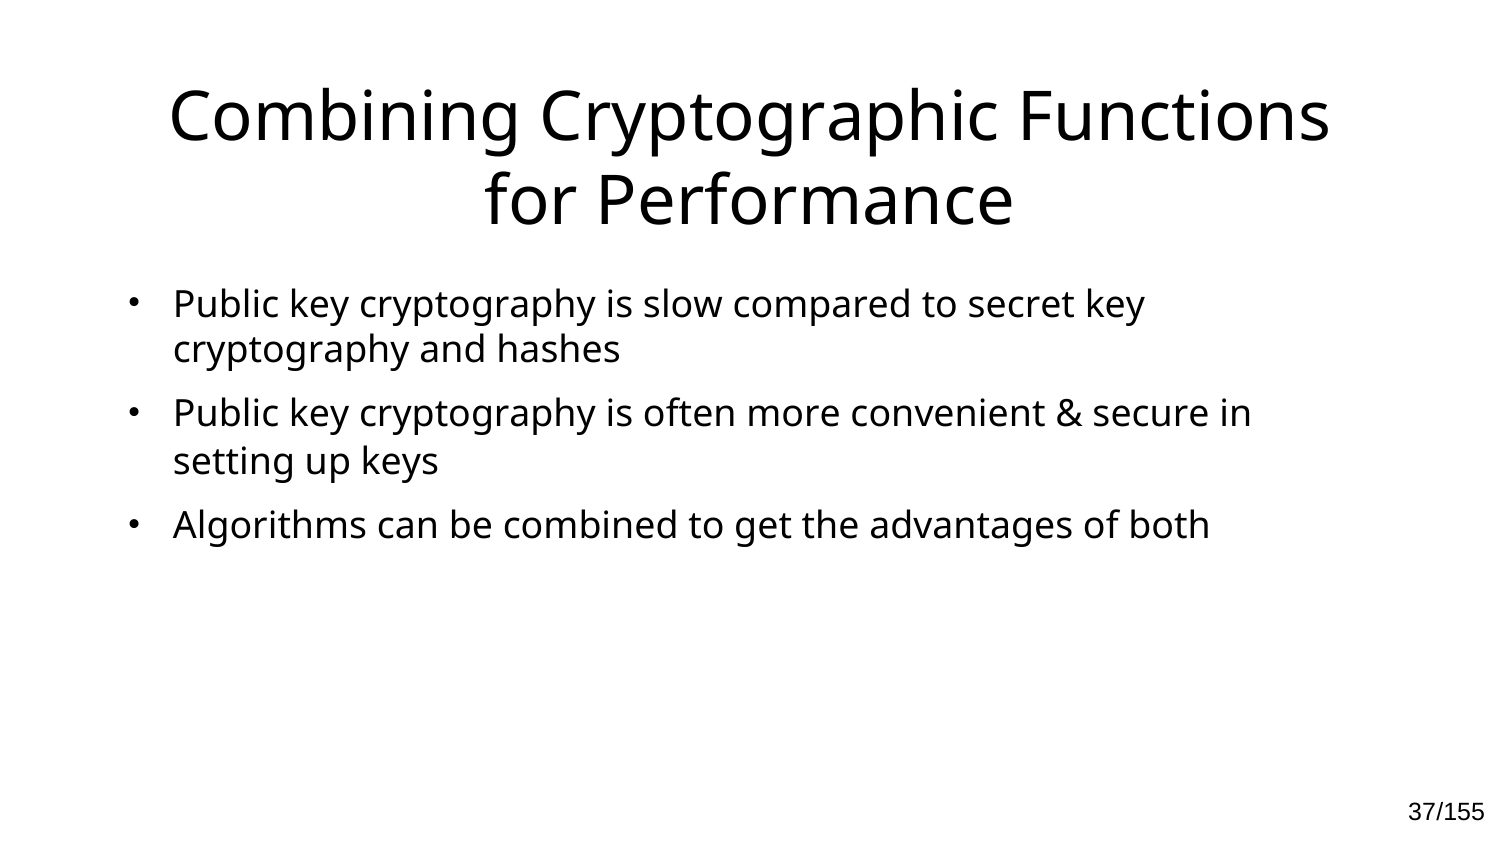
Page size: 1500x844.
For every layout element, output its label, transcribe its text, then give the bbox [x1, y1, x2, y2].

list Public key cryptography is slow compared to secret key cryptography and hashes Public key cryptography is often more convenient & secure in setting up keys Algorithms can be combined to get the advantages of both [112, 271, 1388, 808]
title Combining Cryptographic Functions for Performance [112, 63, 1388, 246]
